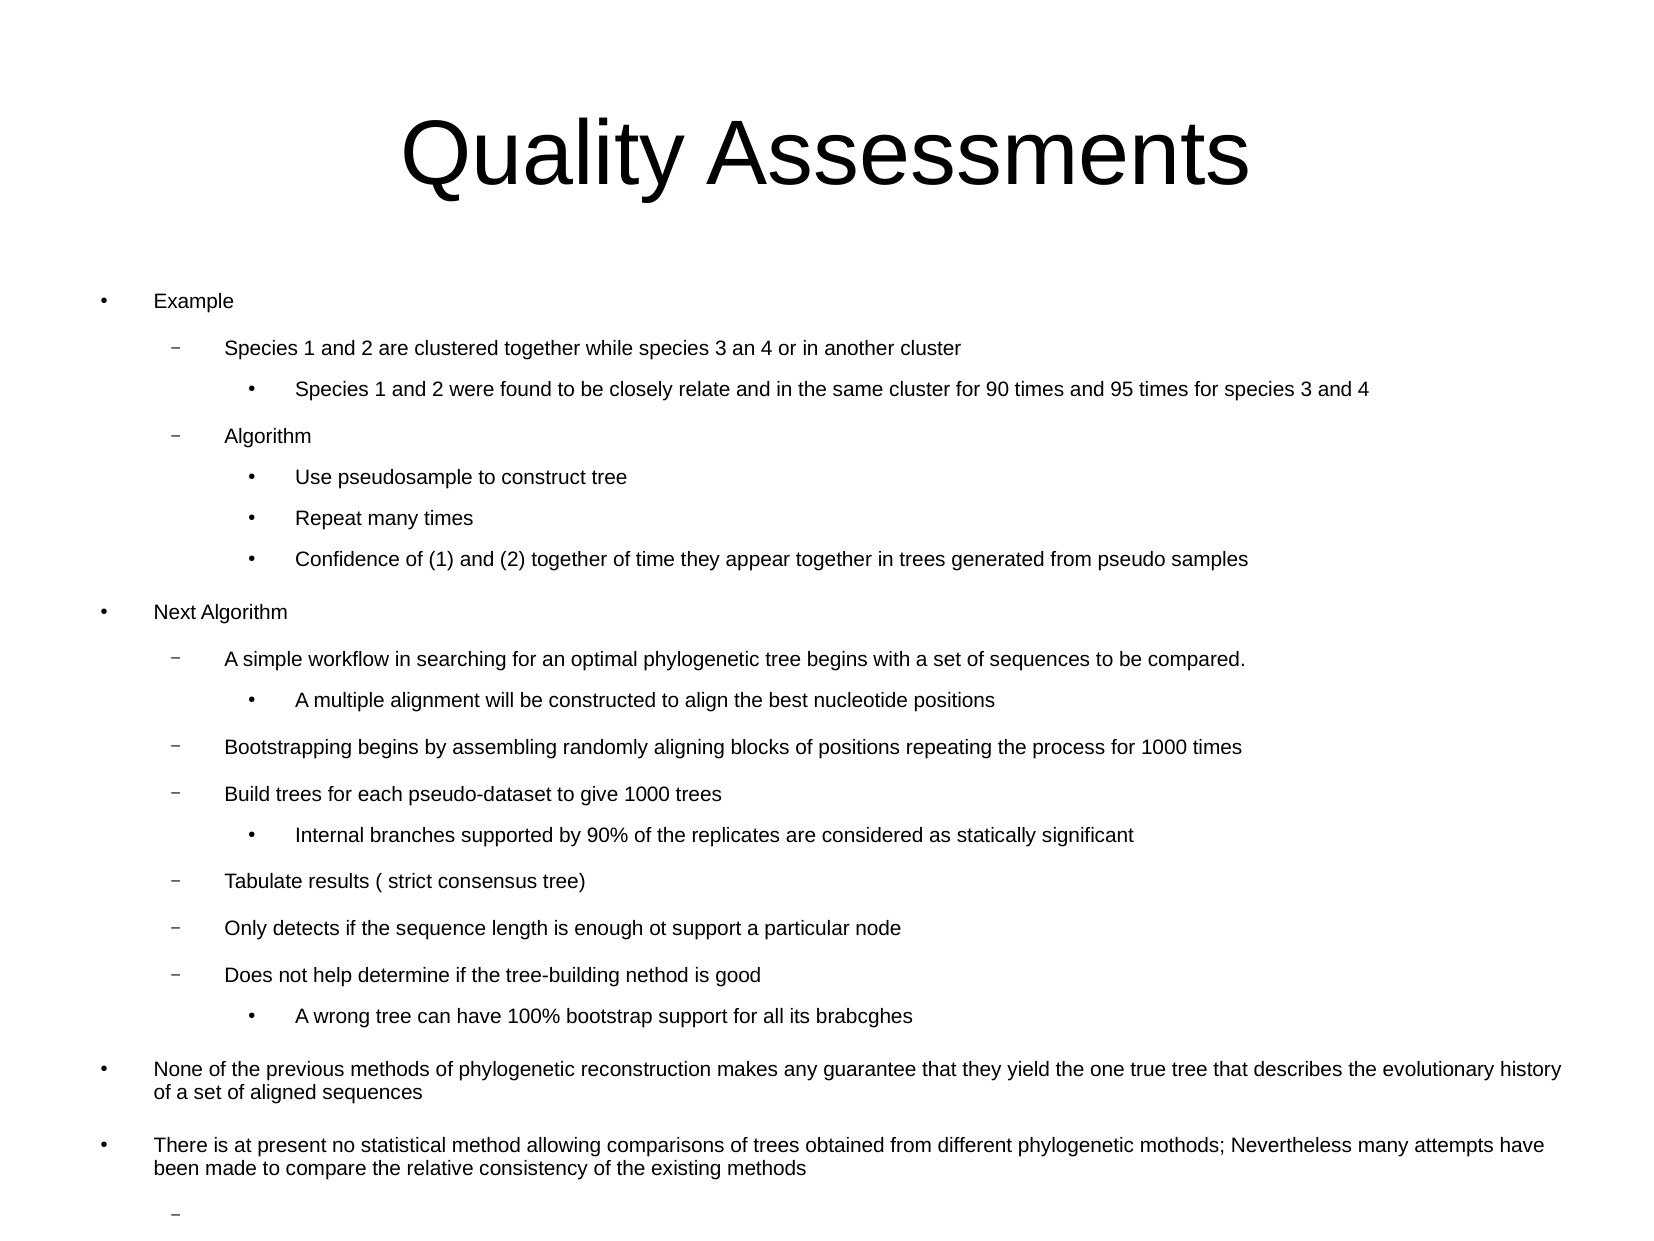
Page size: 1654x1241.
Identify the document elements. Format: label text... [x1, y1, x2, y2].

list Example Species 1 and 2 are clustered together while species 3 an 4 or in another cluster Species 1 and 2 were found to be closely relate and in the same cluster for 90 times and 95 times for species 3 and 4 Algorithm Use pseudosample to construct tree Repeat many times Confidence of (1) and (2) together of time they appear together in trees generated from pseudo samples Next Algorithm A simple workflow in searching for an optimal phylogenetic tree begins with a set of sequences to be compared. A multiple alignment will be constructed to align the best nucleotide positions Bootstrapping begins by assembling randomly aligning blocks of positions repeating the process for 1000 times Build trees for each pseudo-dataset to give 1000 trees Internal branches supported by 90% of the replicates are considered as statically significant Tabulate results ( strict consensus tree) Only detects if the sequence length is enough ot support a particular node Does not help determine if the tree-building nethod is good A wrong tree can have 100% bootstrap support for all its brabcghes None of the previous methods of phylogenetic reconstruction makes any guarantee that they yield the one true tree that describes the evolutionary history of a set of aligned sequences There is at present no statistical method allowing comparisons of trees obtained from different phylogenetic mothods; Nevertheless many attempts have been made to compare the relative consistency of the existing methods [82, 290, 1571, 1229]
title Quality Assessments [82, 49, 1571, 257]
